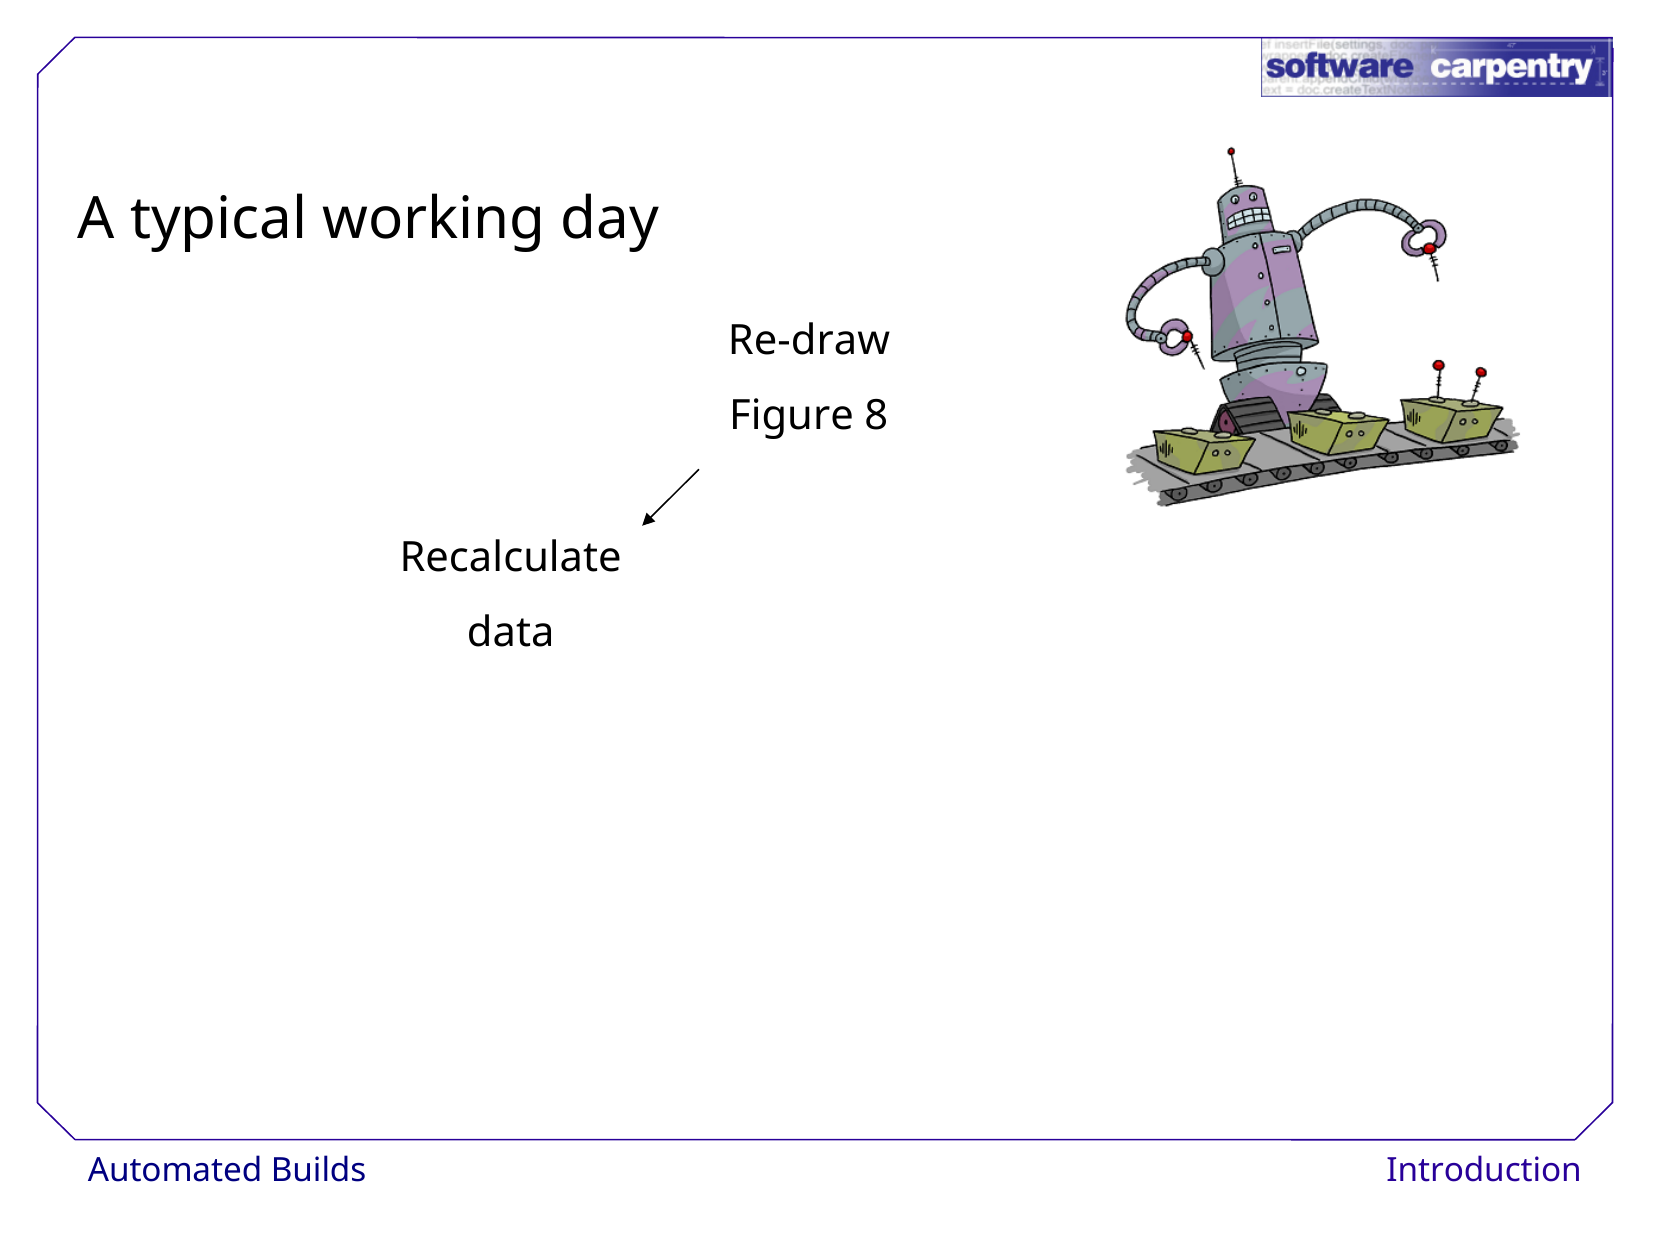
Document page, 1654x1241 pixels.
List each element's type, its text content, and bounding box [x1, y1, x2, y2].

picture [1110, 128, 1526, 522]
text_box Re-draw Figure 8 [638, 279, 980, 446]
text_box A typical working day [63, 138, 825, 259]
picture [1261, 39, 1613, 97]
text_box Recalculate data [309, 497, 712, 663]
